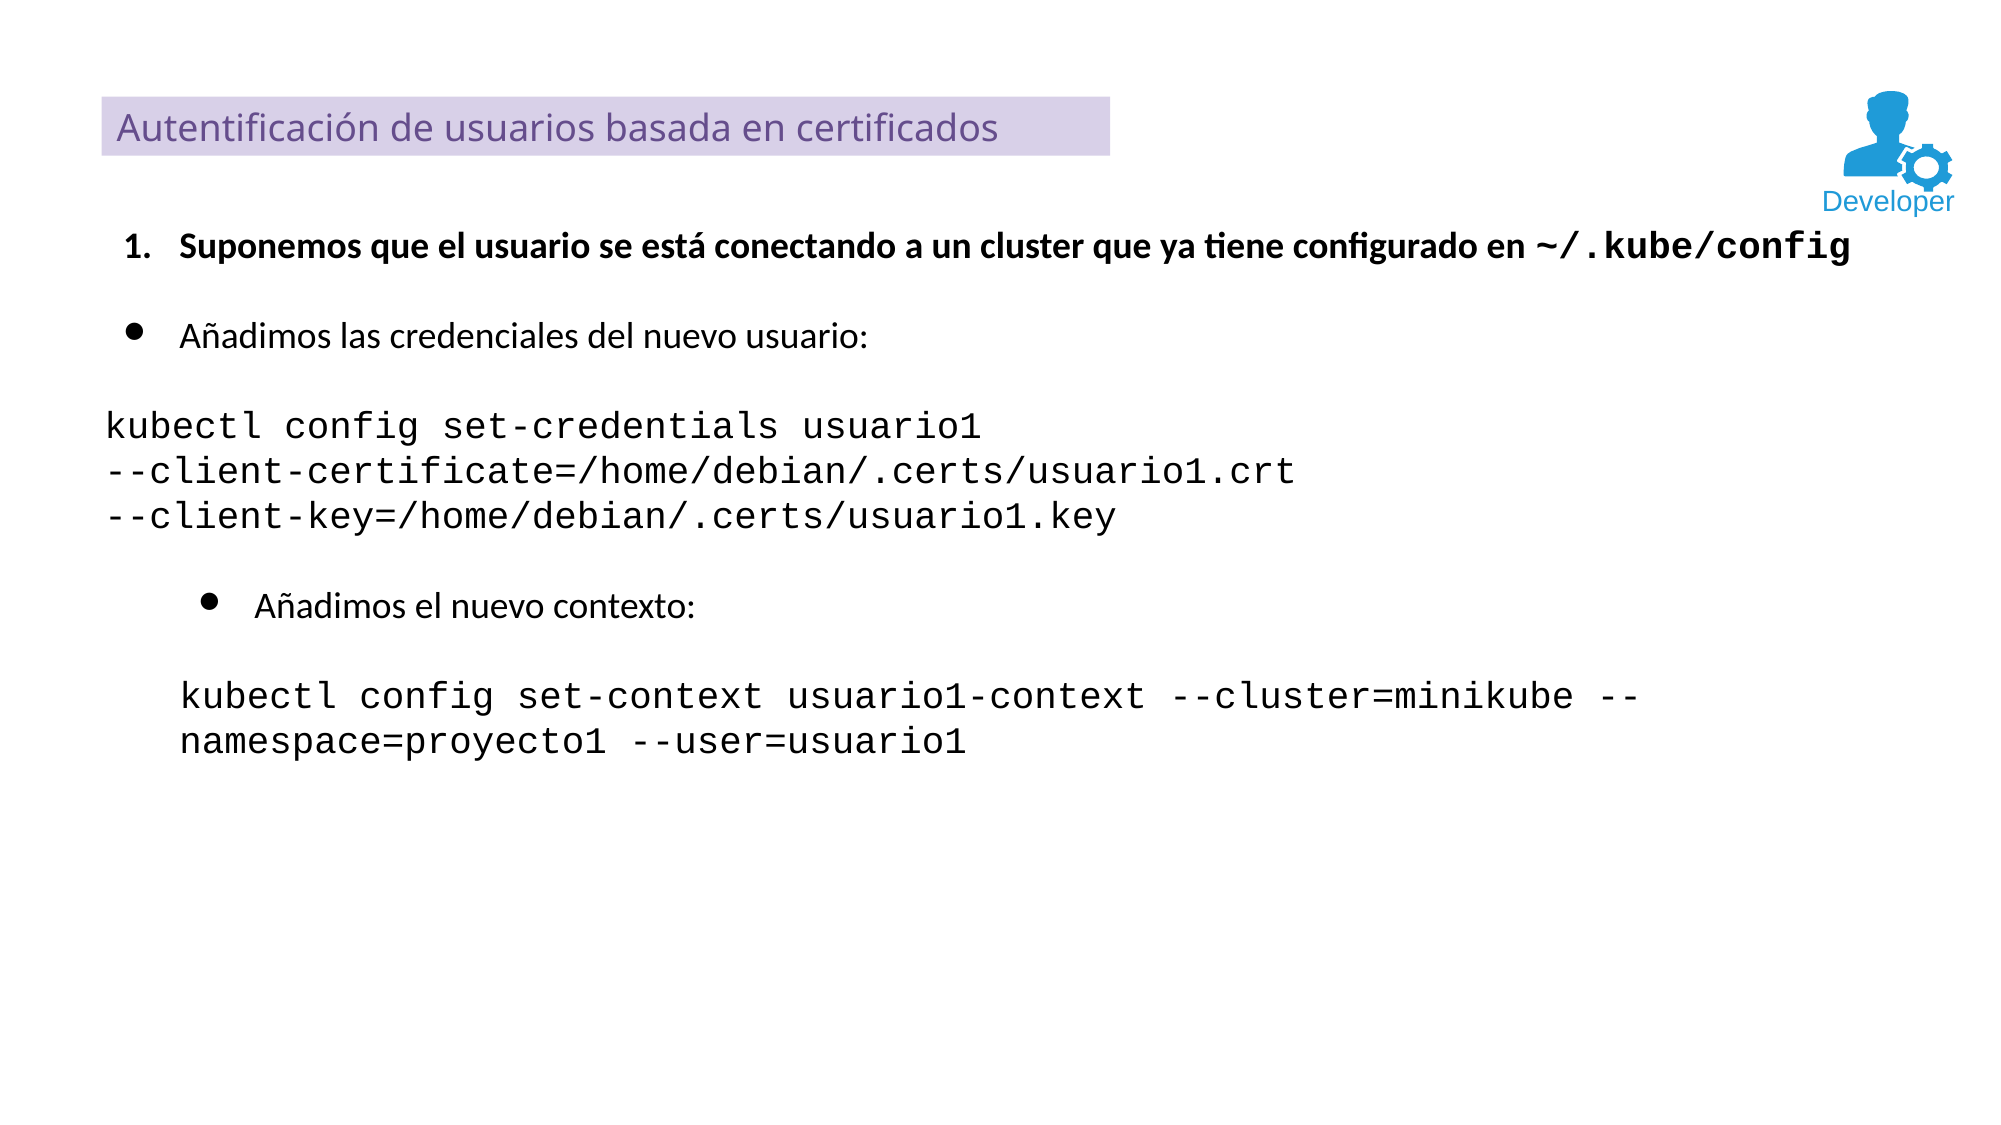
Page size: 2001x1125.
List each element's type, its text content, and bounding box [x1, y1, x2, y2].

text_box [1901, 143, 1953, 167]
text_box Suponemos que el usuario se está conectando a un cluster que ya tiene configurado en ~/.kube/config Añadimos las credenciales del nuevo usuario: kubectl config set-credentials usuario1 --client-certificate=/home/debian/.certs/usuario1.crt --client-key=/home/debian/.certs/usuario1.key Añadimos el nuevo contexto: kubectl config set-context usuario1-context --cluster=minikube --namespace=proyecto1 --user=usuario1 [89, 213, 1977, 426]
text_box Developer [1806, 167, 1977, 228]
text_box Autentificación de usuarios basada en certificados [101, 96, 1111, 156]
text_box [1843, 91, 1915, 167]
